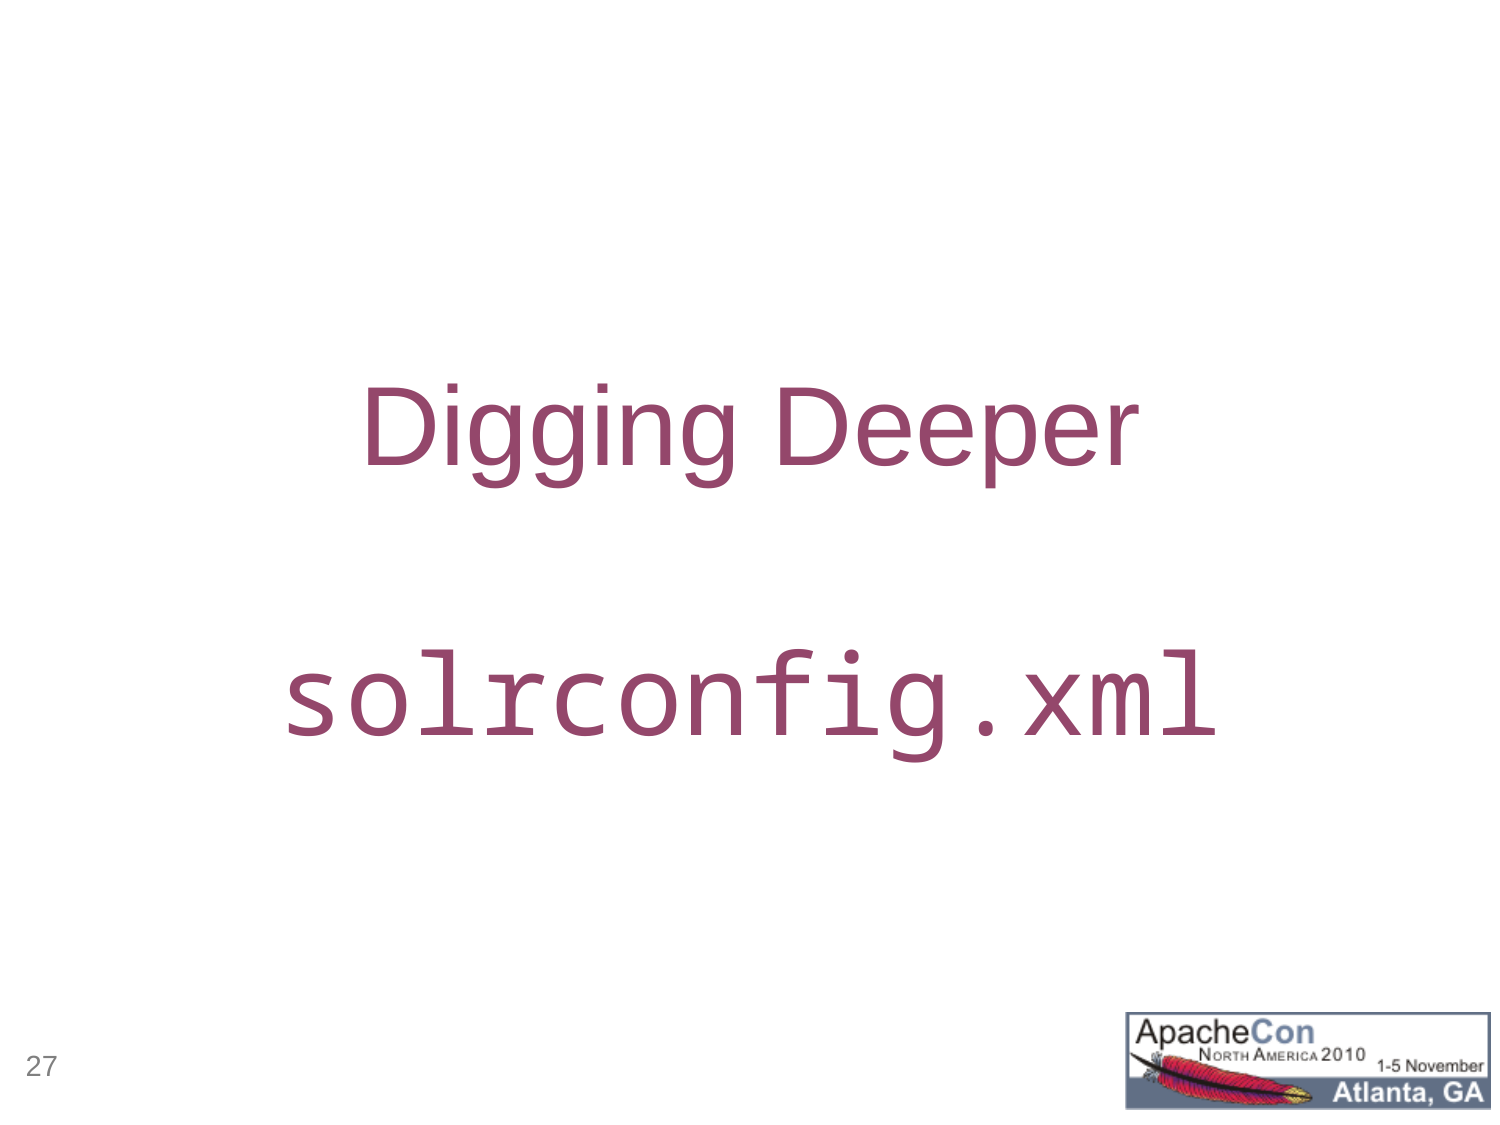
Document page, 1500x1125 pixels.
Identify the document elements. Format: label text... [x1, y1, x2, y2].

title Digging Deeper solrconfig.xml [75, 44, 1425, 1088]
picture [1125, 1012, 1491, 1110]
